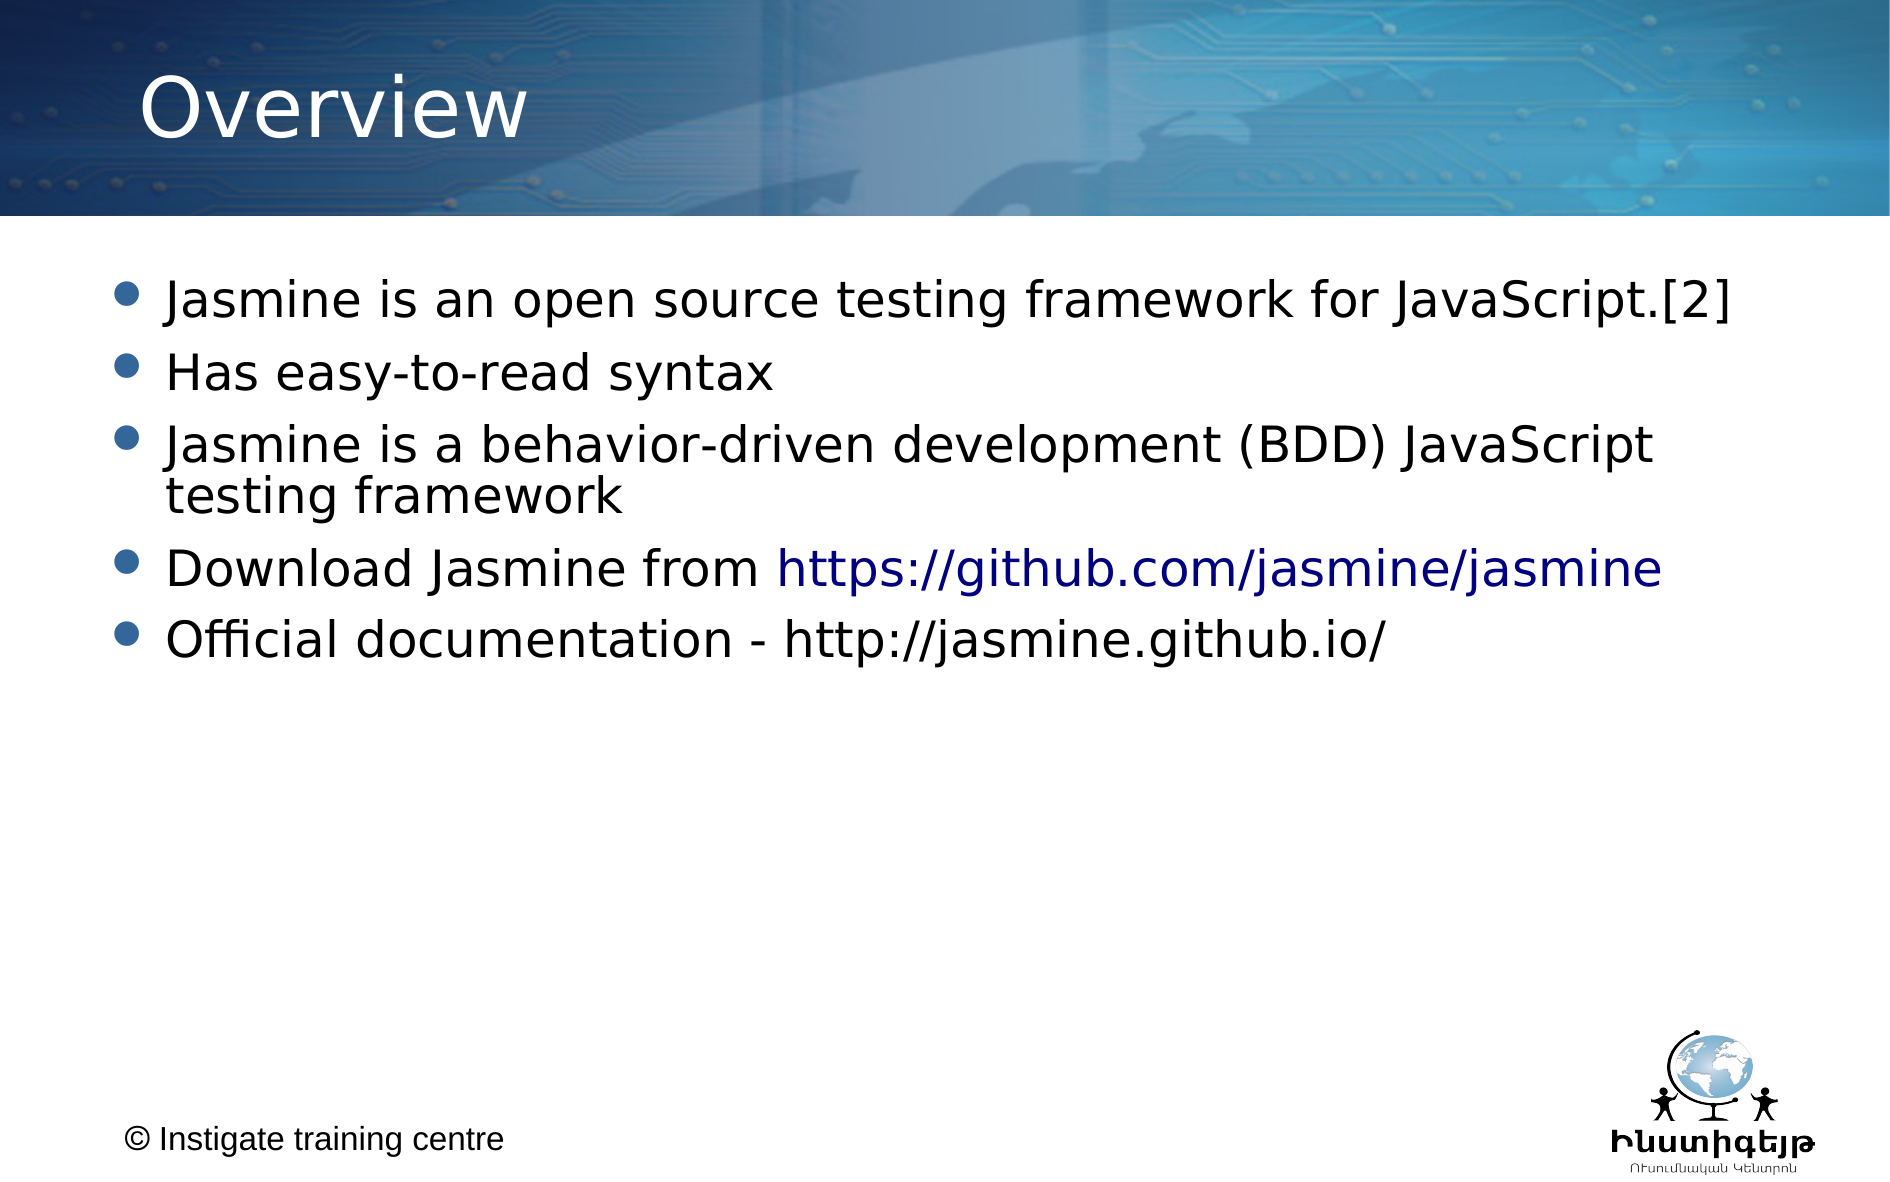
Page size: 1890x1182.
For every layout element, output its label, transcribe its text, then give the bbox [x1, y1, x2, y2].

picture [1612, 1030, 1815, 1175]
picture [0, 0, 1890, 216]
list Jasmine is an open source testing framework for JavaScript.[2] Has easy-to-read syntax Jasmine is a behavior-driven development (BDD) JavaScript testing framework Download Jasmine from https://github.com/jasmine/jasmine Official documentation - http://jasmine.github.io/ [110, 276, 1801, 291]
